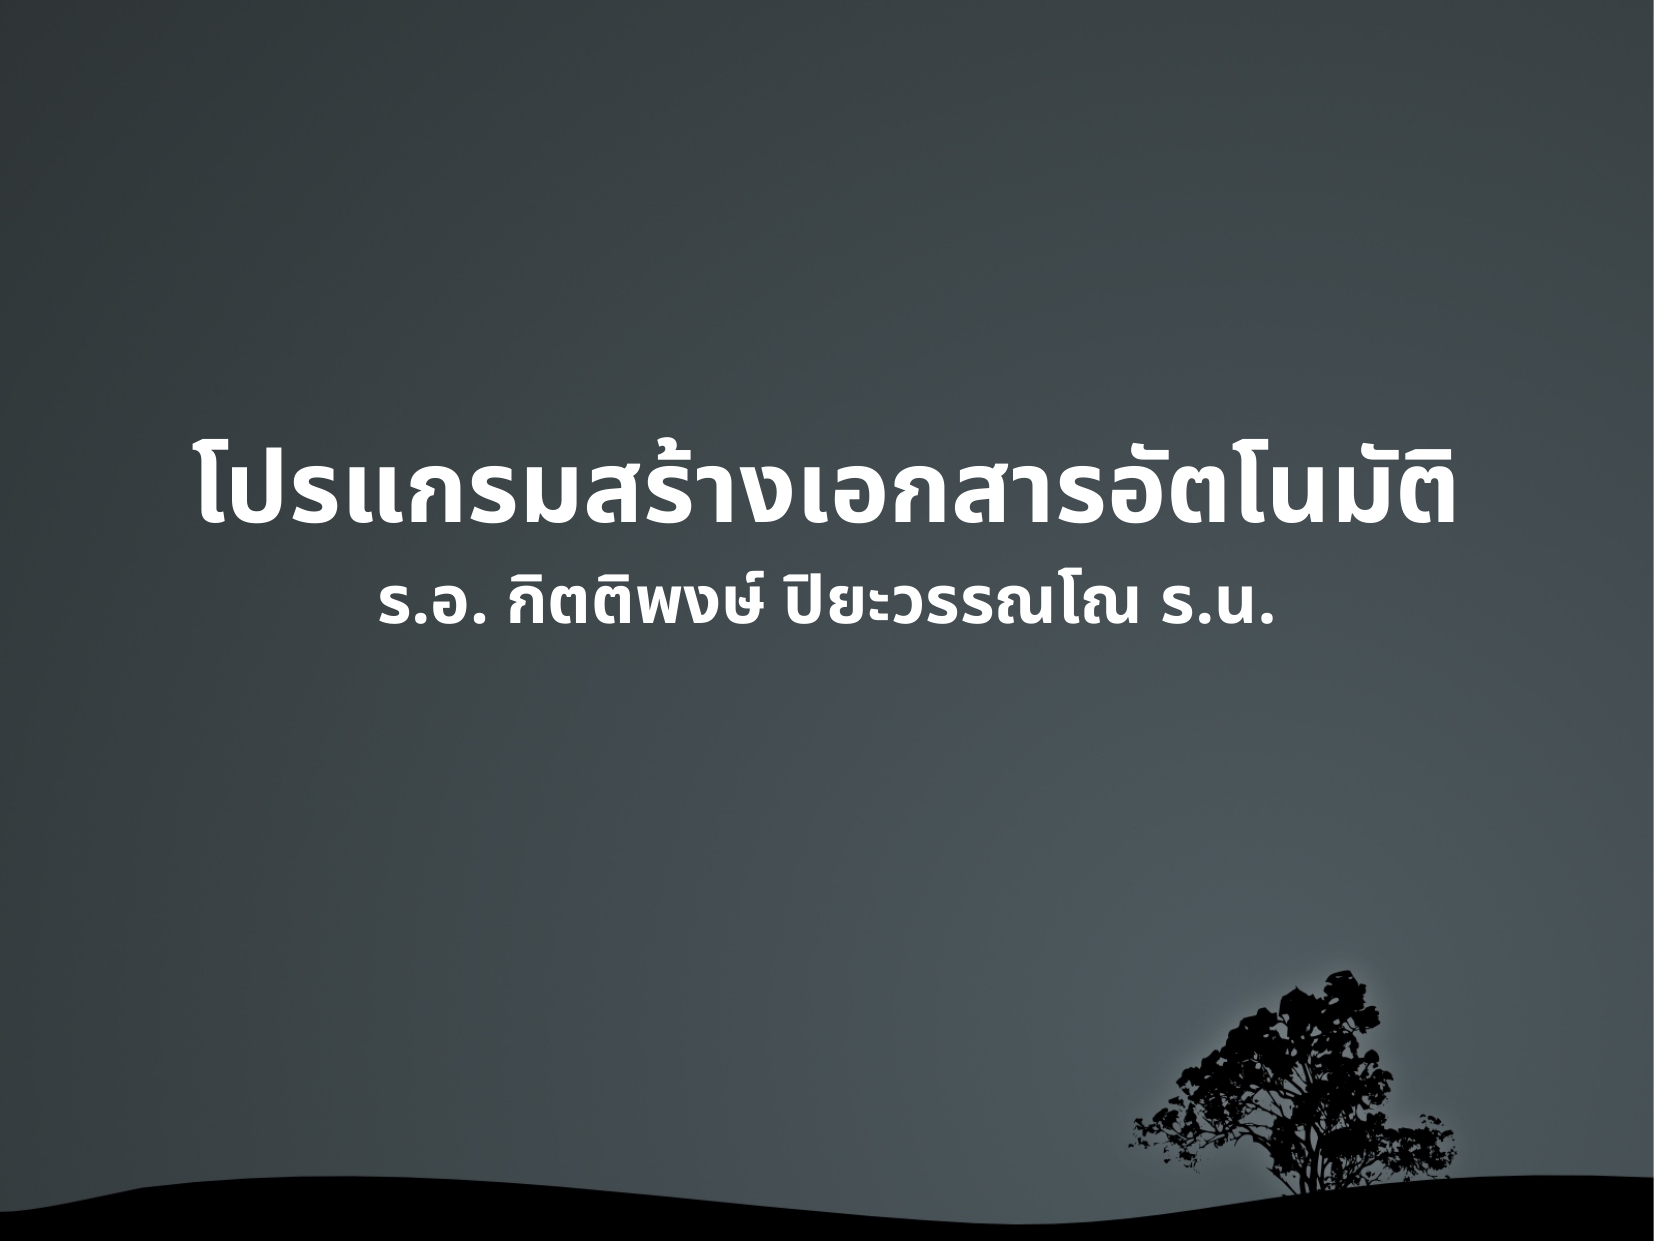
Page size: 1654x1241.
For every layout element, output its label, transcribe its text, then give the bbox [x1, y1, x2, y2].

picture [0, 0, 1654, 1241]
subtitle โปรแกรมสร้างเอกสารอัตโนมัติ ร.อ. กิตติพงษ์ ปิยะวรรณโณ ร.น. [82, 56, 1571, 1102]
